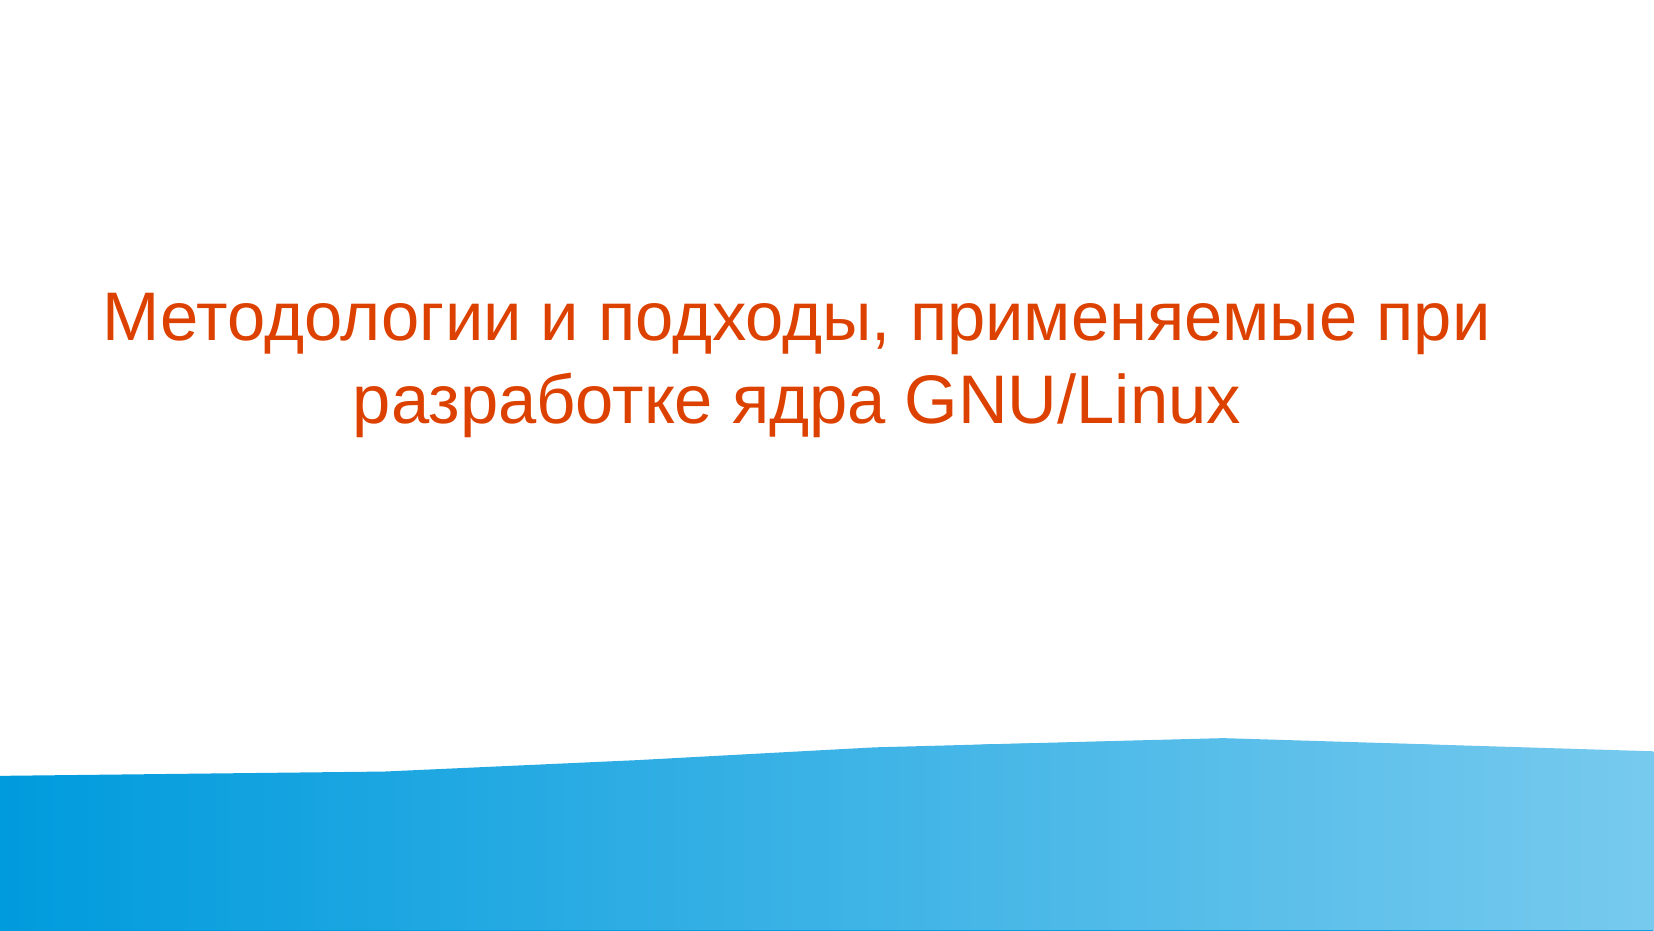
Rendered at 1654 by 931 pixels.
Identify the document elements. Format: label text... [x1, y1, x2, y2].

title Методологии и подходы, применяемые при разработке ядра GNU/Linux [59, 265, 1536, 443]
